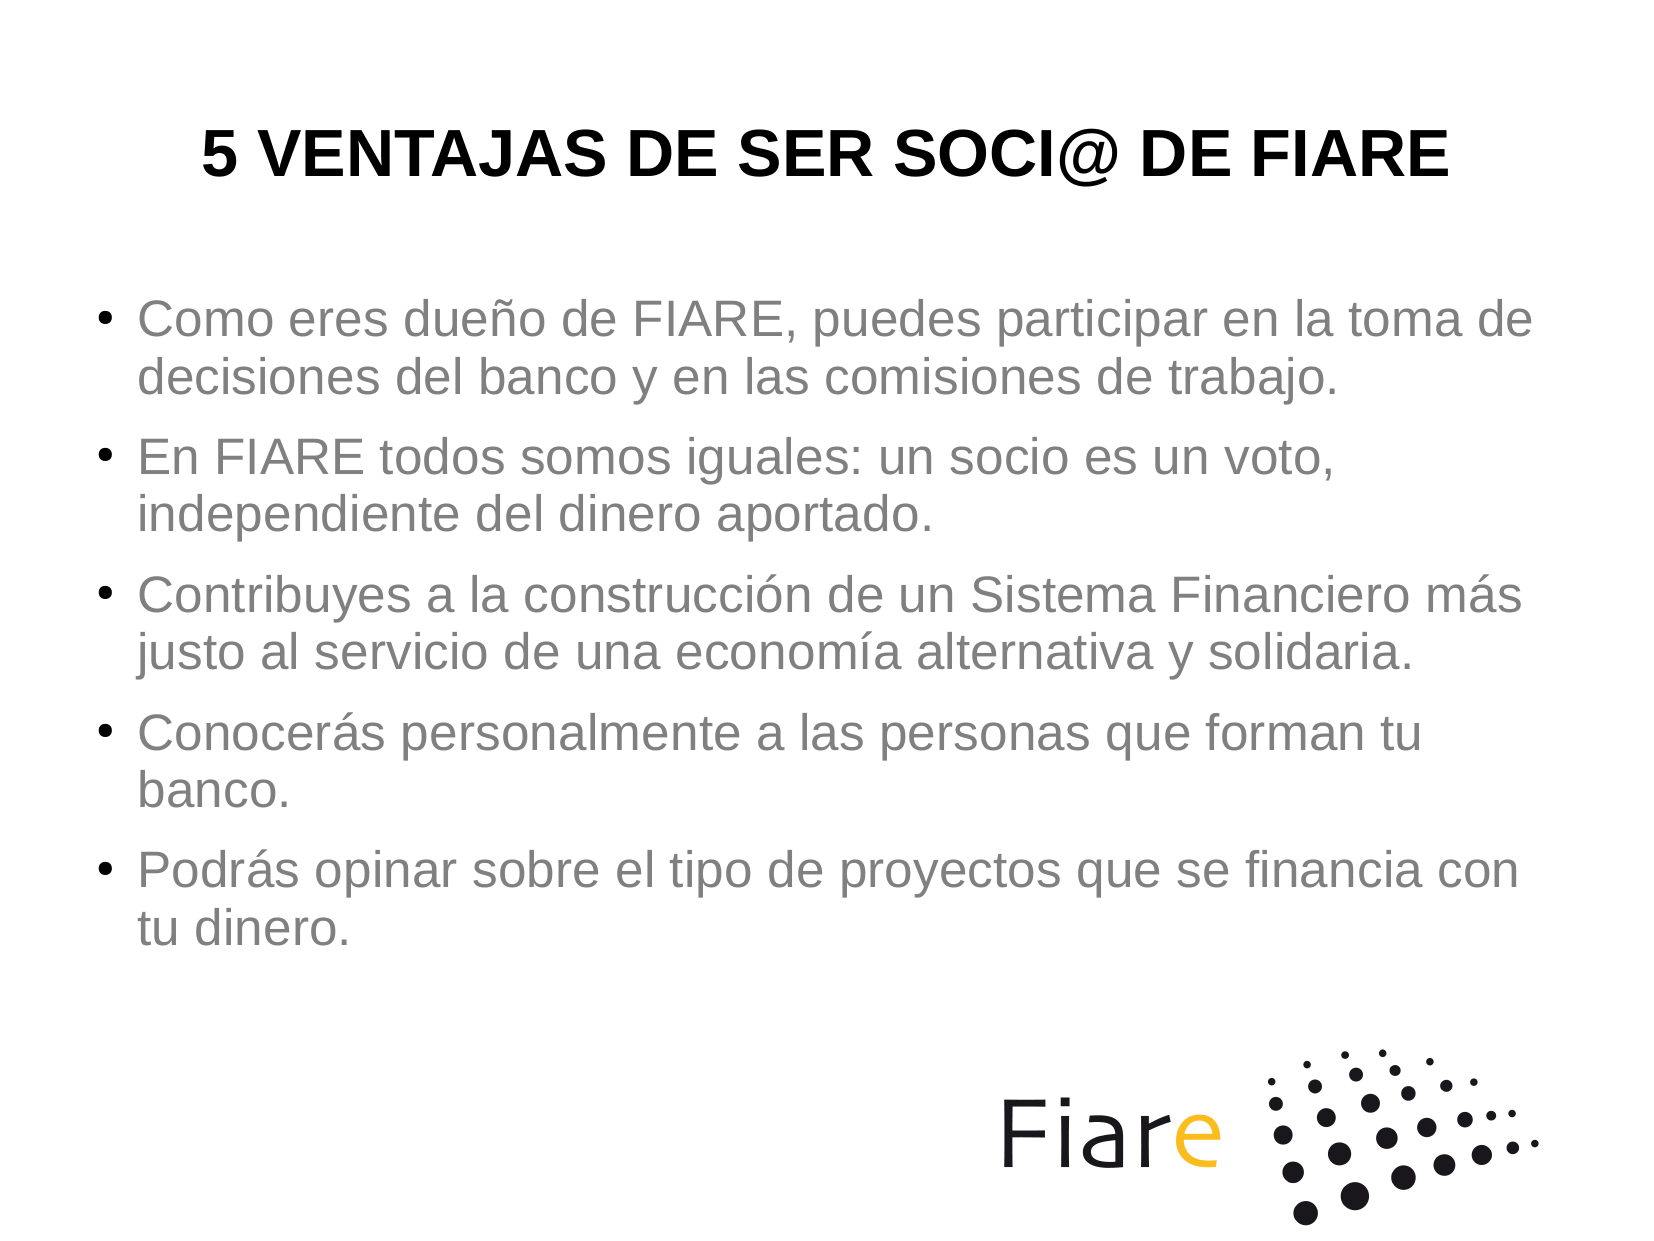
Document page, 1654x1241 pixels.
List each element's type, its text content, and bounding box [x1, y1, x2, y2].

title 5 VENTAJAS DE SER SOCI@ DE FIARE [82, 49, 1571, 257]
list Como eres dueño de FIARE, puedes participar en la toma de decisiones del banco y en las comisiones de trabajo. En FIARE todos somos iguales: un socio es un voto, independiente del dinero aportado. Contribuyes a la construcción de un Sistema Financiero más justo al servicio de una economía alternativa y solidaria. Conocerás personalmente a las personas que forman tu banco. Podrás opinar sobre el tipo de proyectos que se financia con tu dinero. [82, 290, 1538, 1010]
picture [1003, 1049, 1539, 1226]
